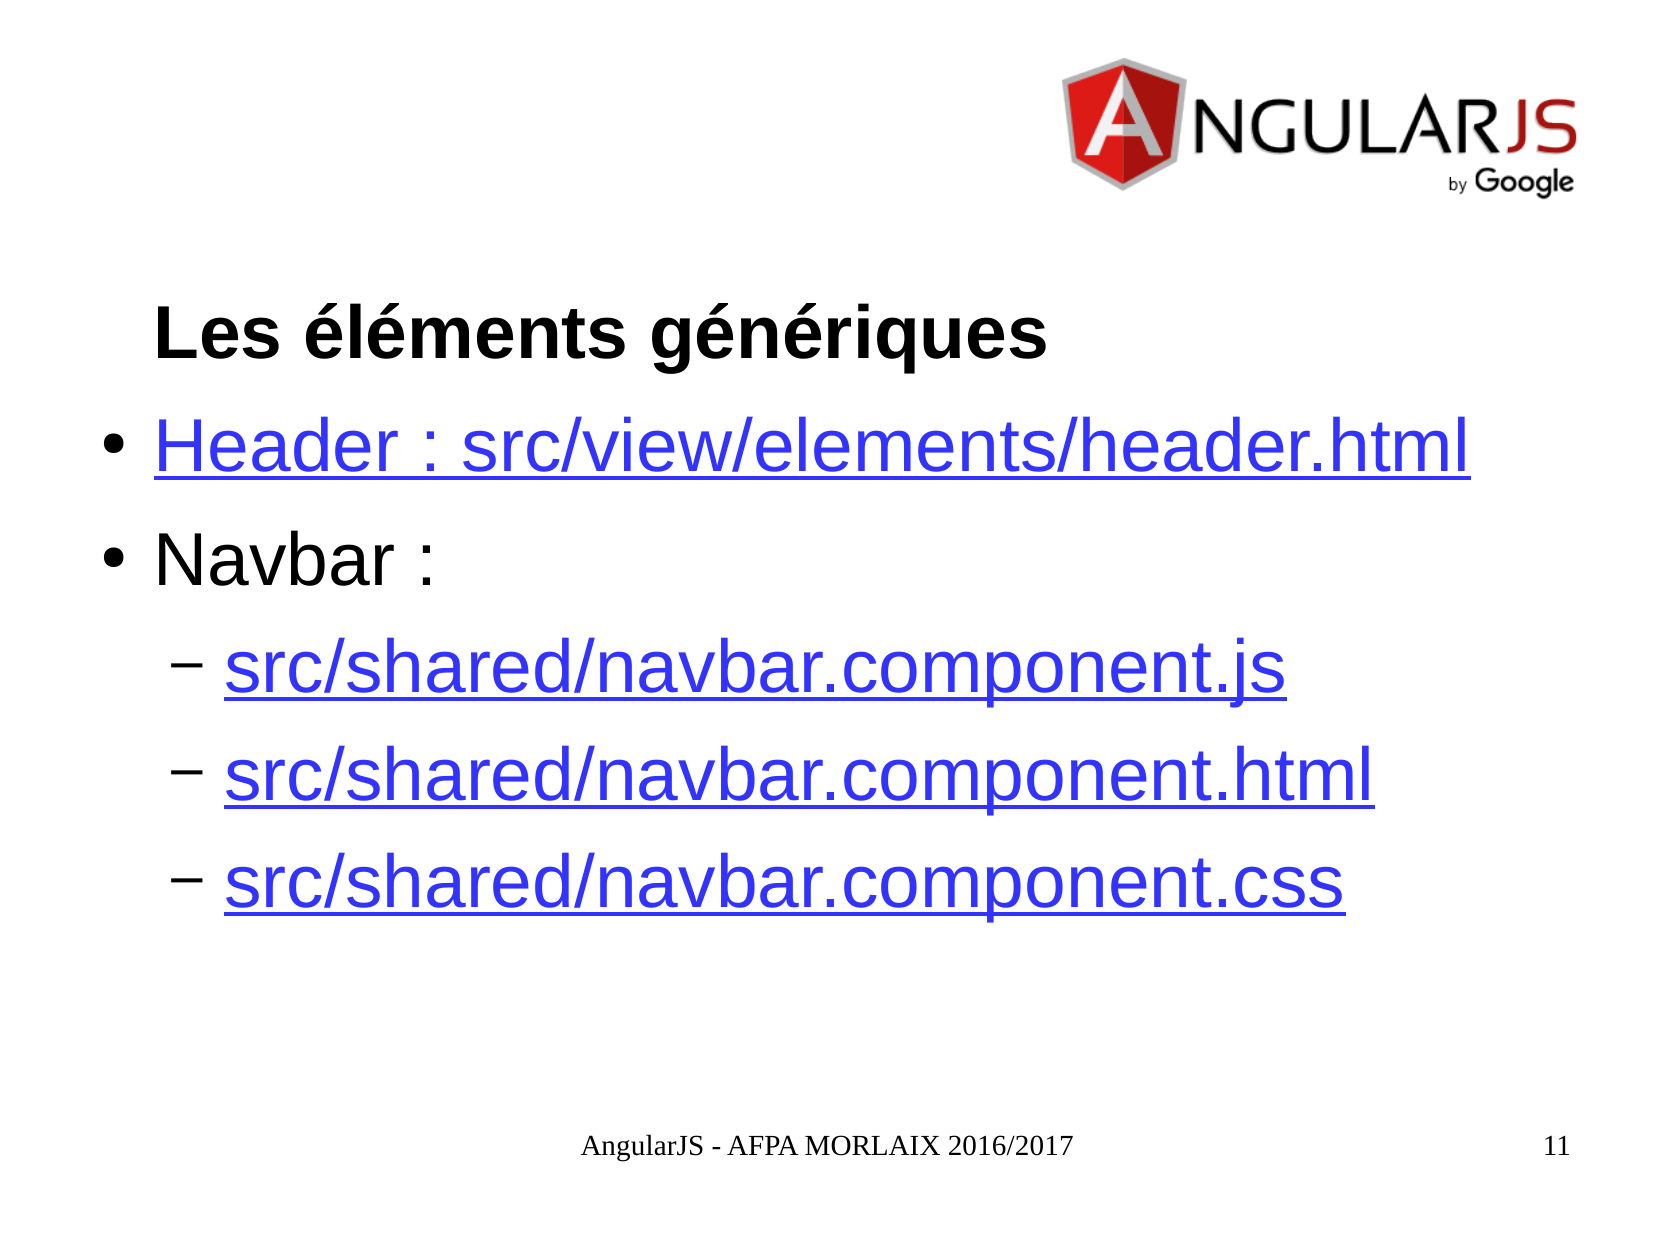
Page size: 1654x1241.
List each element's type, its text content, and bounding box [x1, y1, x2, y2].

picture [1062, 58, 1578, 205]
list Les éléments génériques Header : src/view/elements/header.html Navbar : src/shared/navbar.component.js src/shared/navbar.component.html src/shared/navbar.component.css [82, 290, 1571, 1010]
